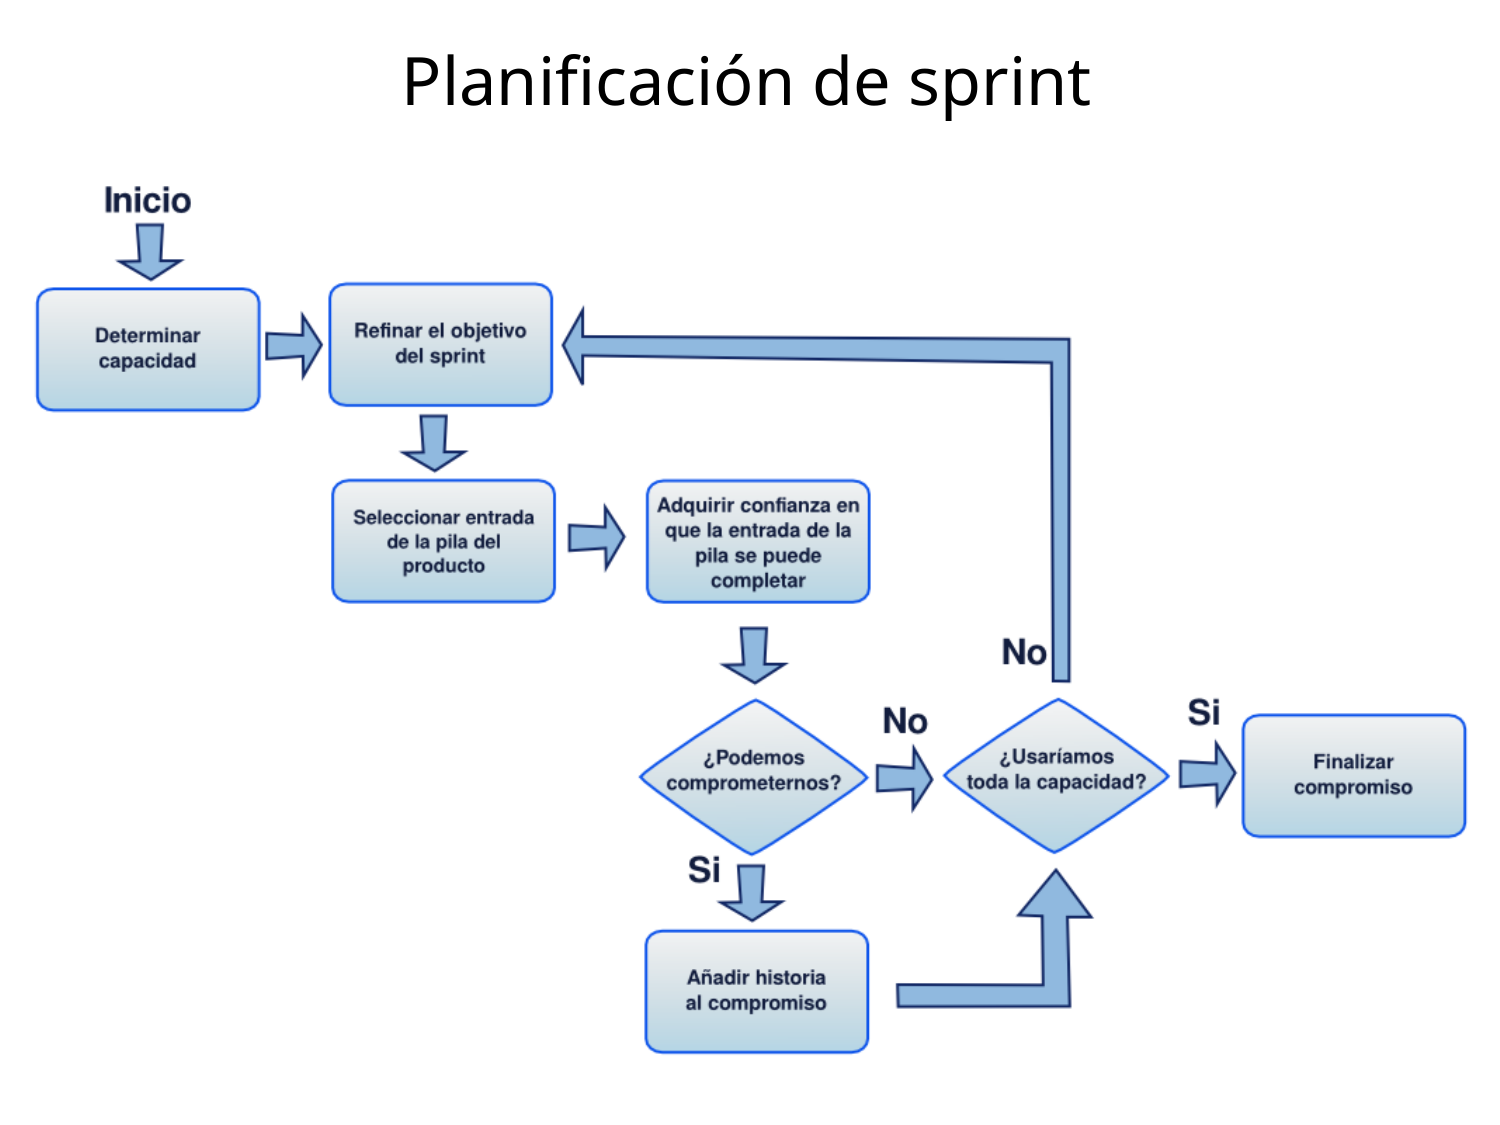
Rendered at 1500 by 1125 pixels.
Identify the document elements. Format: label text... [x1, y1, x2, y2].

title Planificación de sprint [75, 28, 1420, 130]
picture [28, 178, 1472, 1065]
